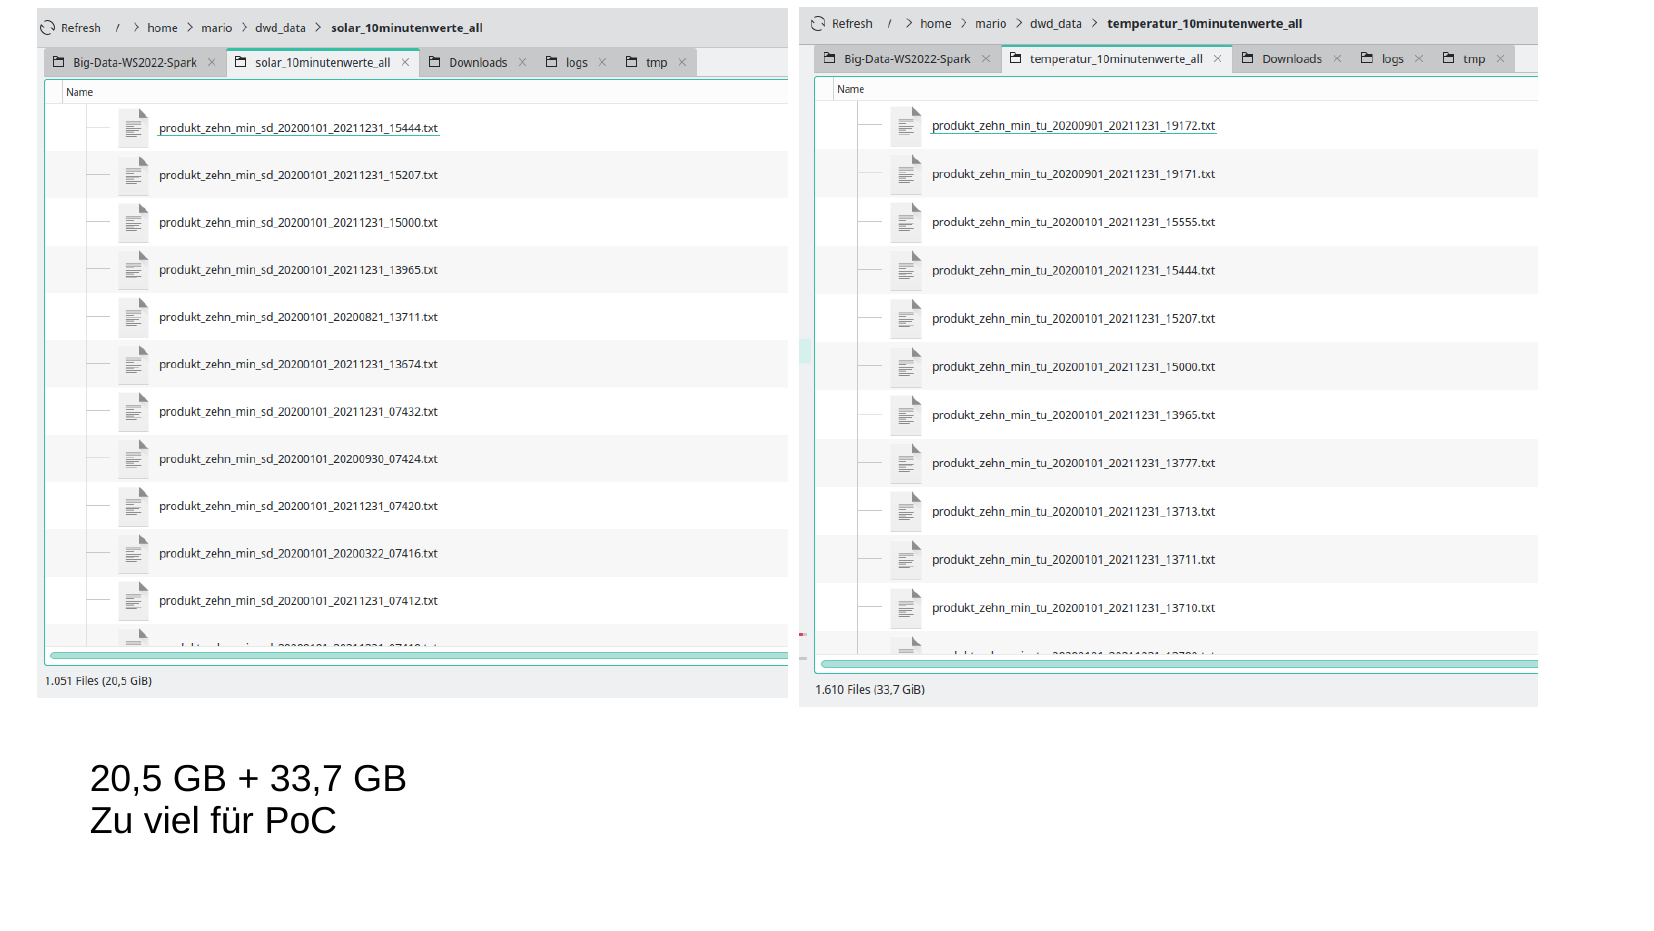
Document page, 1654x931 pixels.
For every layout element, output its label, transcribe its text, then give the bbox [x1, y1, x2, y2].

picture [37, 8, 788, 698]
picture [799, 7, 1538, 707]
text_box 20,5 GB + 33,7 GB Zu viel für PoC [75, 750, 601, 849]
